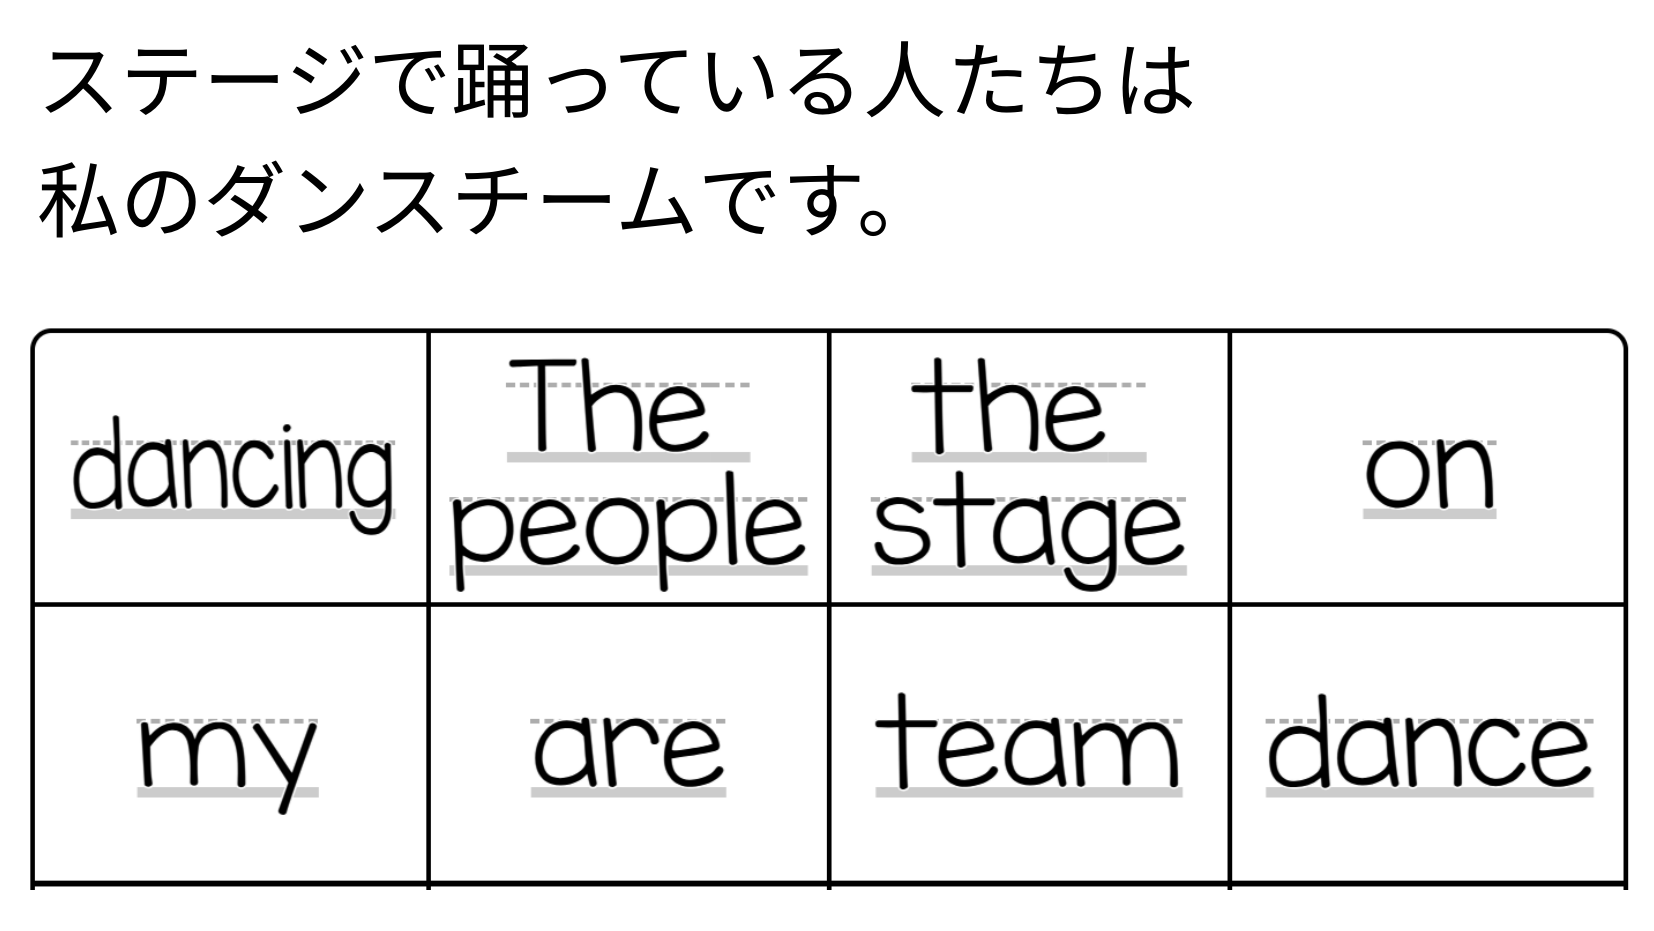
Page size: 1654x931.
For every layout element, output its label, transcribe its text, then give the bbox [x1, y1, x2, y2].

picture [20, 325, 1634, 890]
title ステージで踊っている人たちは 私のダンスチームです。 [37, 19, 1613, 252]
